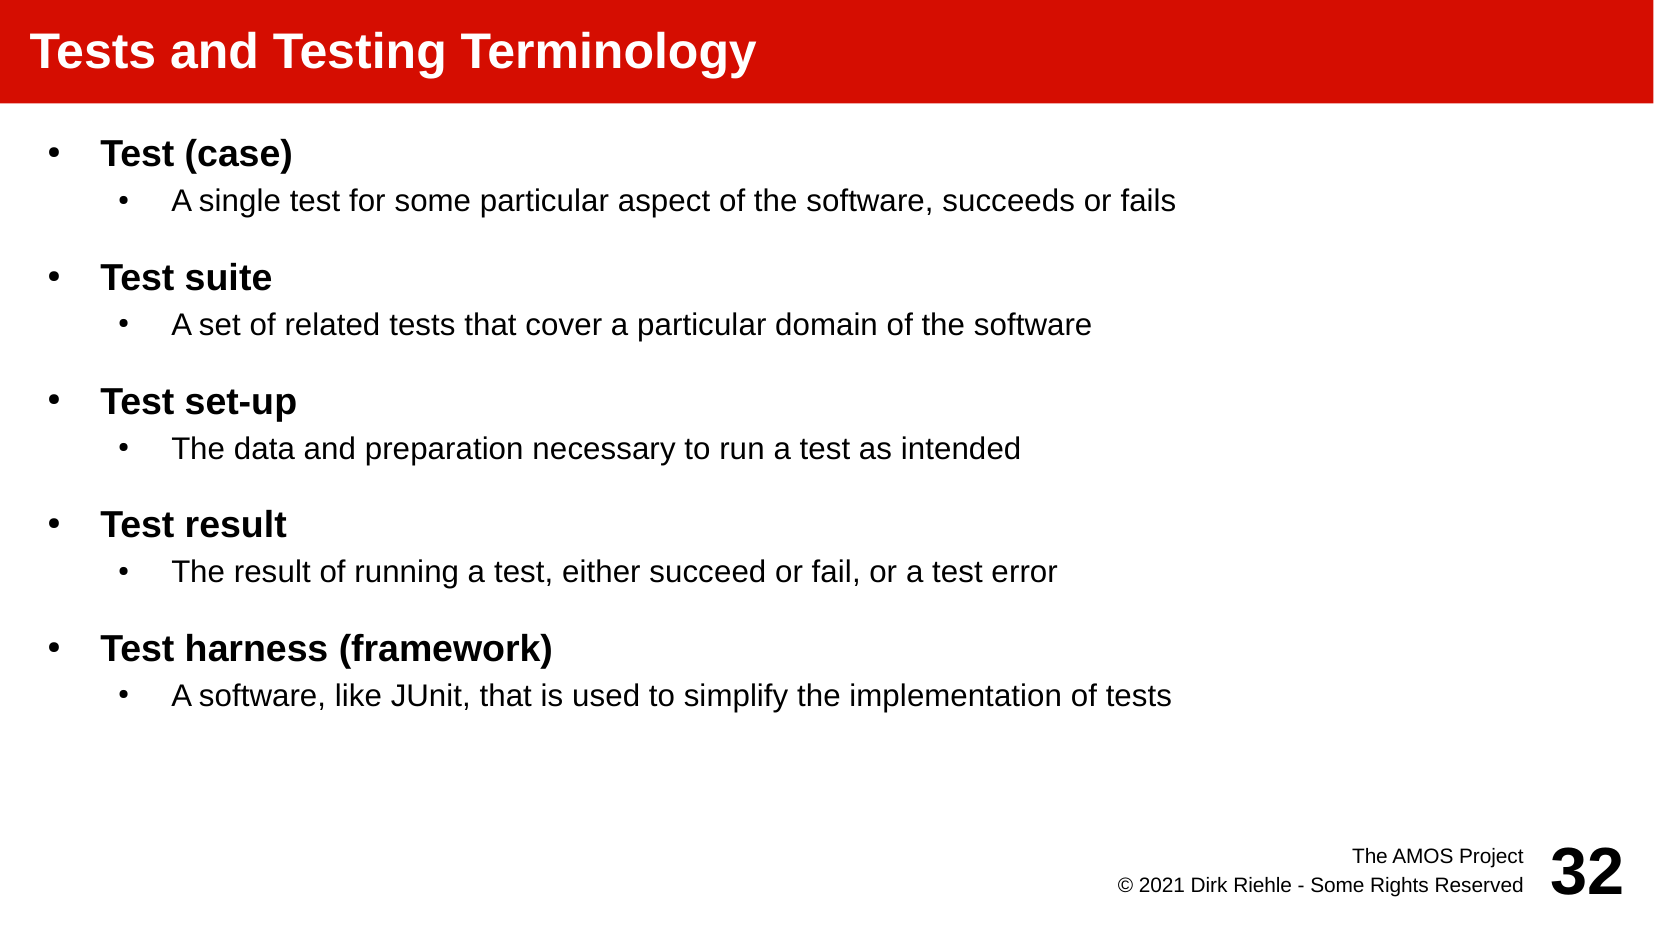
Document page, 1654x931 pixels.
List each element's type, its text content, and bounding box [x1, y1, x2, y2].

list Test (case) A single test for some particular aspect of the software, succeeds or fails Test suite A set of related tests that cover a particular domain of the software Test set-up The data and preparation necessary to run a test as intended Test result The result of running a test, either succeed or fail, or a test error Test harness (framework) A software, like JUnit, that is used to simplify the implementation of tests [29, 132, 1625, 813]
title Tests and Testing Terminology [0, 0, 1654, 104]
